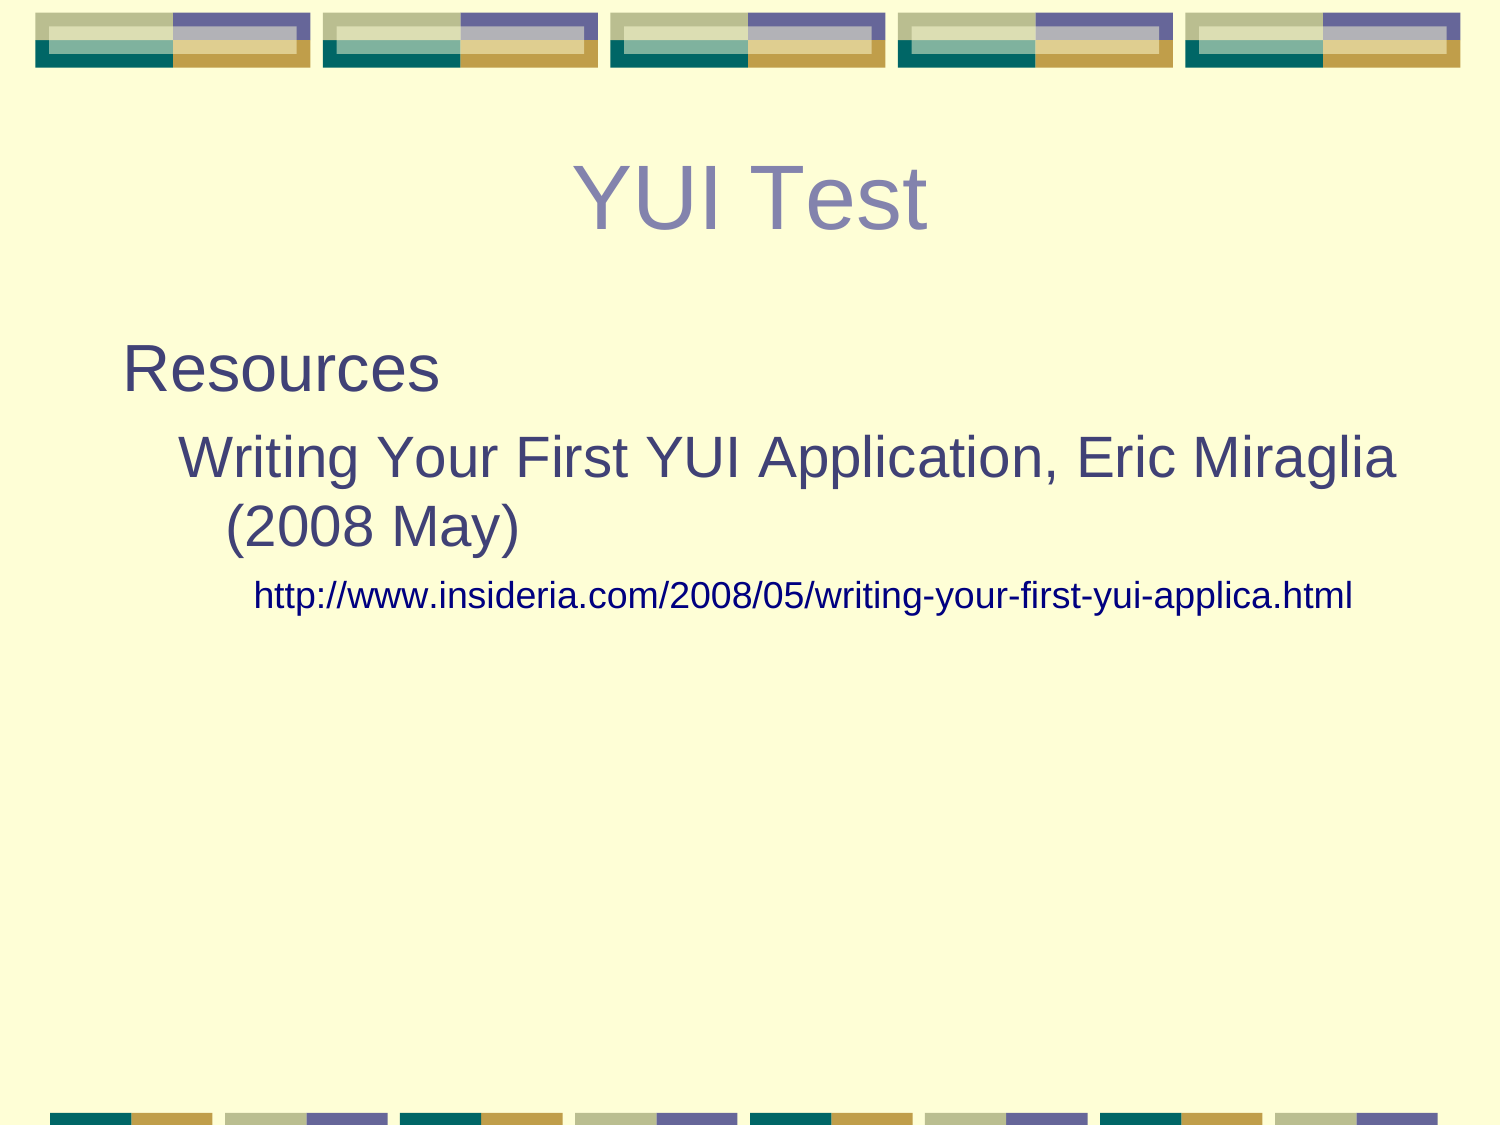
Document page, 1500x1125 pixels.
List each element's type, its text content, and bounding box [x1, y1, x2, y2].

title YUI Test [112, 79, 1388, 308]
list Resources Writing Your First YUI Application, Eric Miraglia (2008 May) http://www.insideria.com/2008/05/writing-your-first-yui-applica.html [103, 325, 1457, 789]
